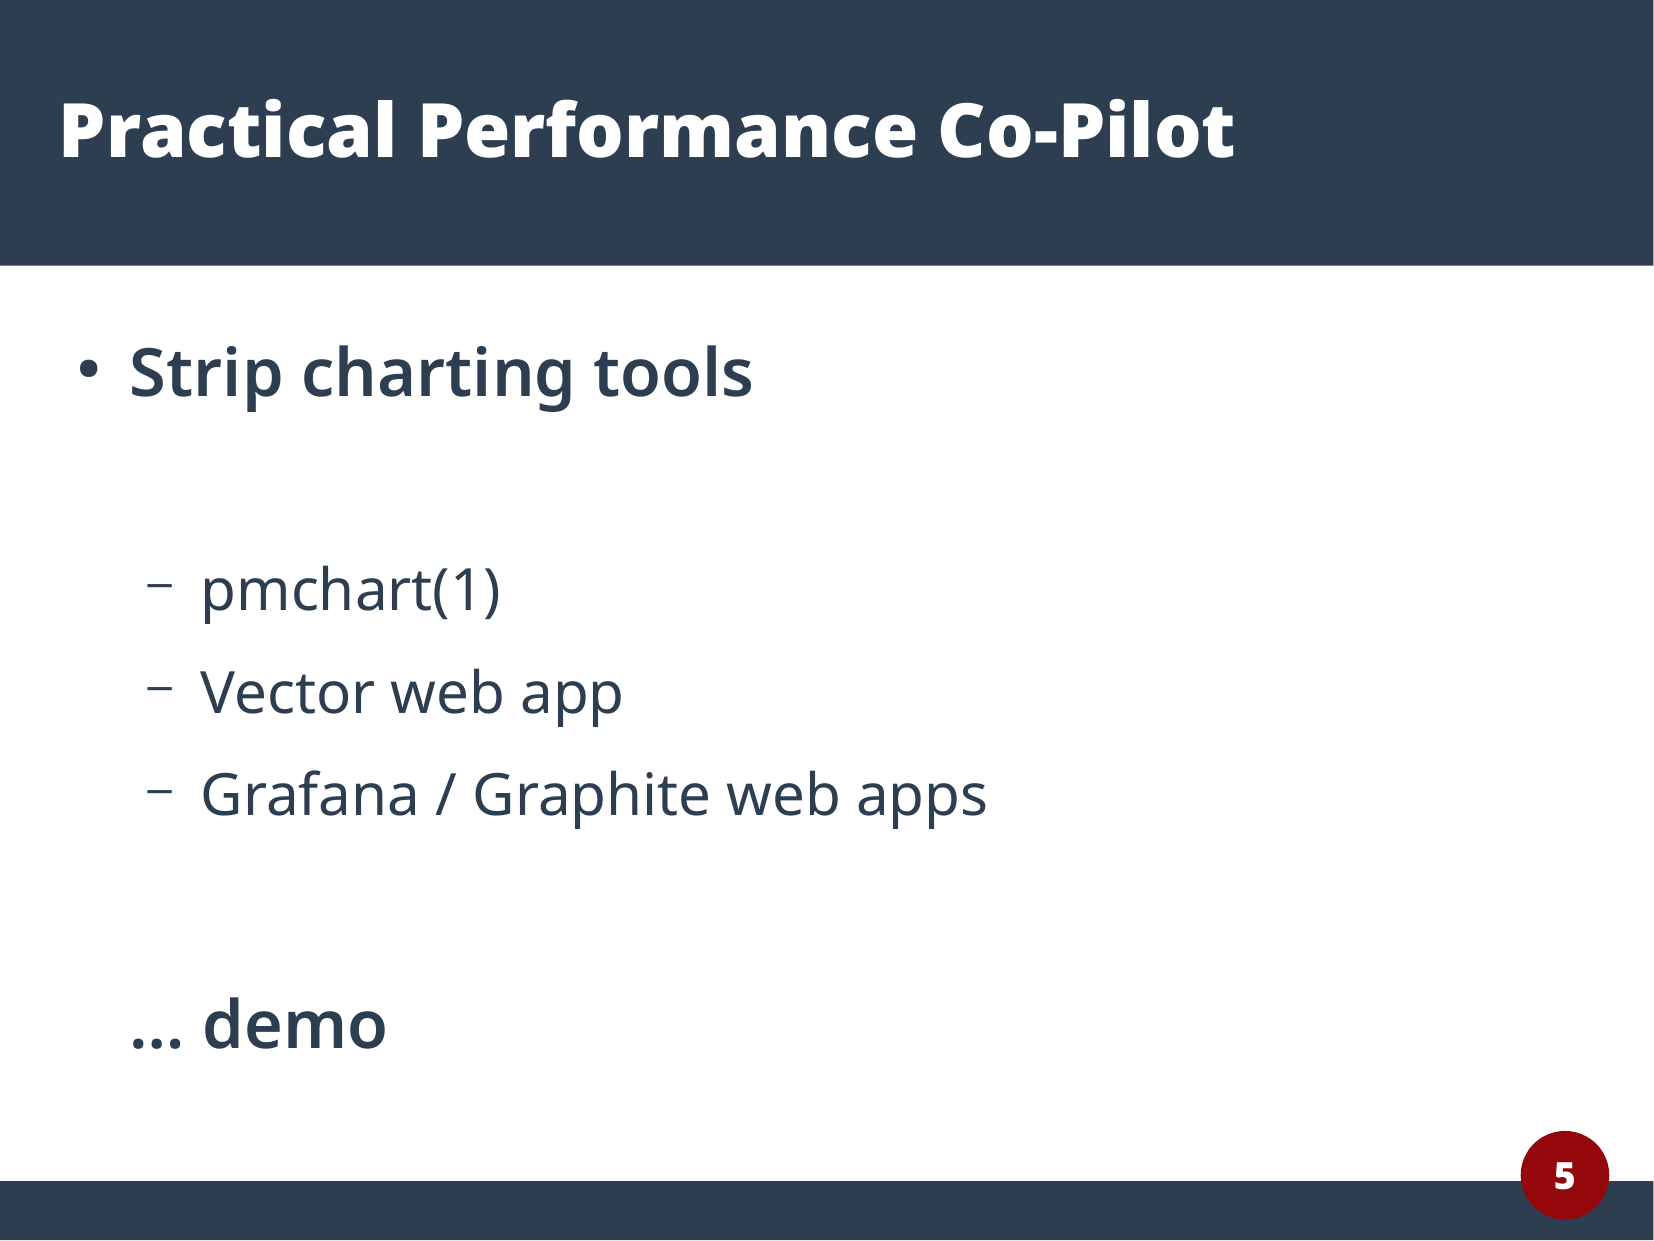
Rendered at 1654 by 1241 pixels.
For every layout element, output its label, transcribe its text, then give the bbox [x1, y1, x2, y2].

list Strip charting tools pmchart(1) Vector web app Grafana / Graphite web apps … demo [59, 324, 1595, 1152]
title Practical Performance Co-Pilot [59, 49, 1595, 207]
